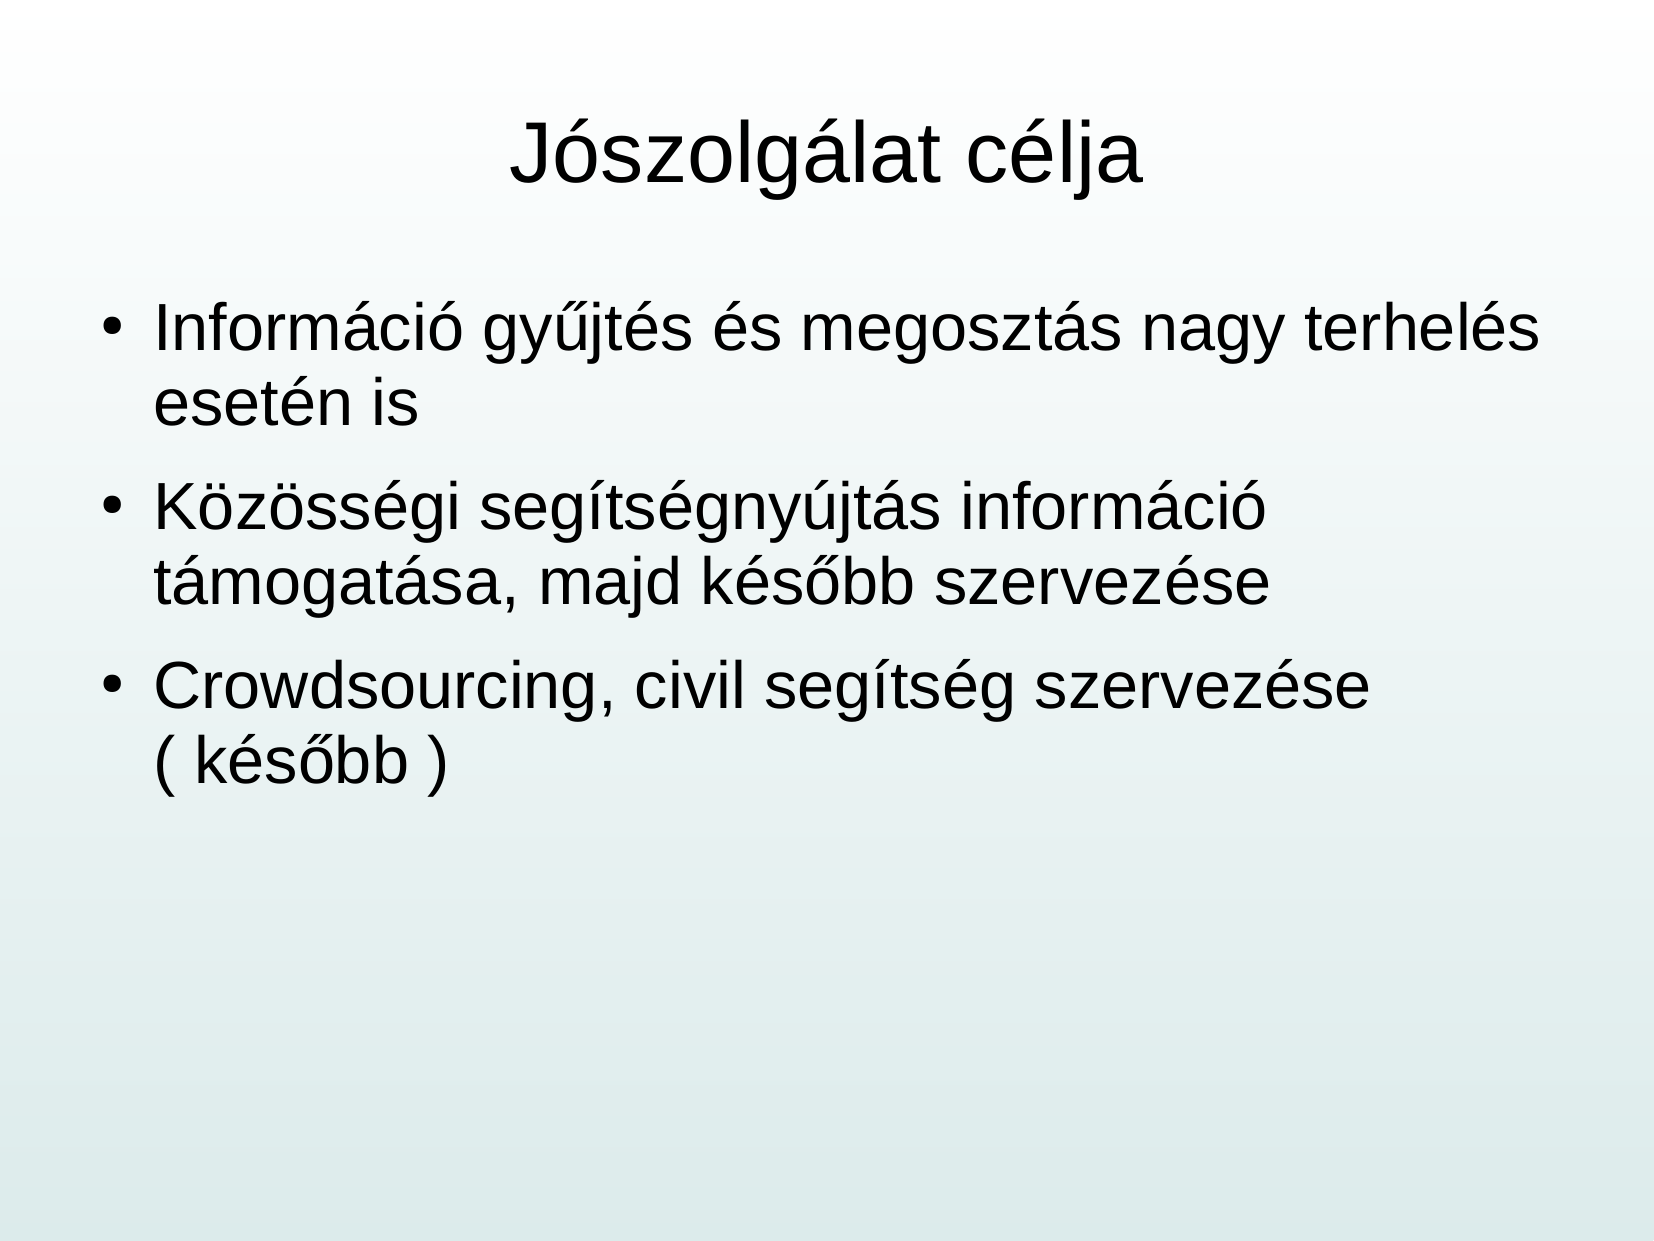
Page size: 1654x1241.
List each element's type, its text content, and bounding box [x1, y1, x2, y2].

list Információ gyűjtés és megosztás nagy terhelés esetén is Közösségi segítségnyújtás információ támogatása, majd később szervezése Crowdsourcing, civil segítség szervezése ( később ) [82, 290, 1571, 1109]
title Jószolgálat célja [82, 49, 1571, 257]
